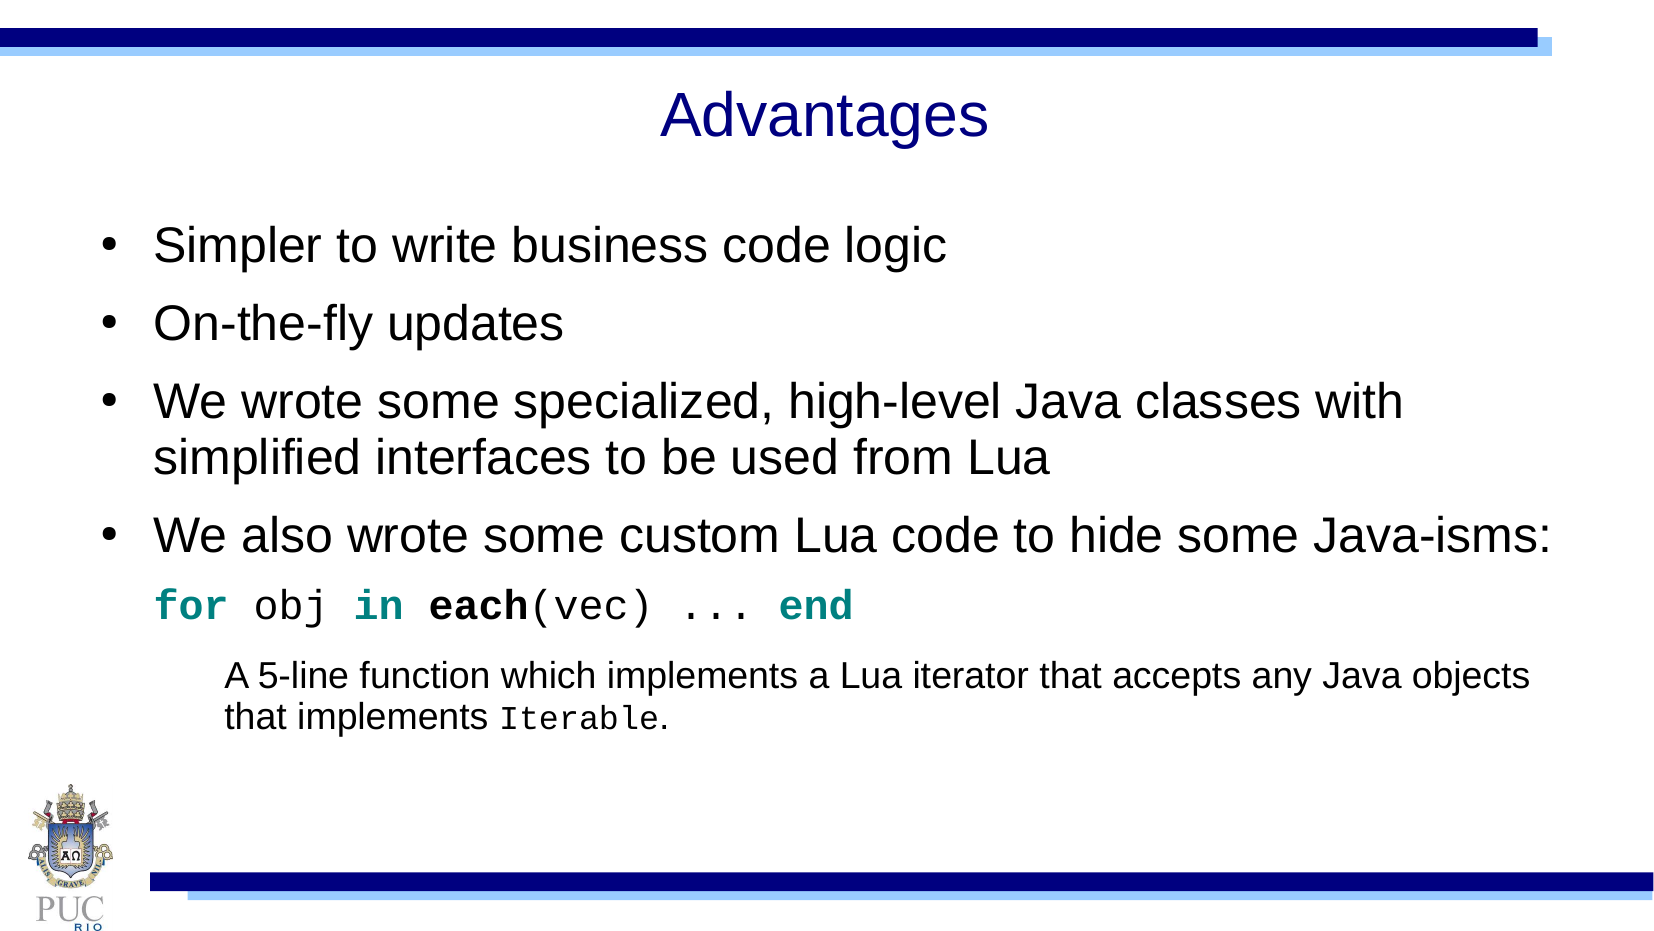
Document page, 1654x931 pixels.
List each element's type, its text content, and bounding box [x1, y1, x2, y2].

picture [28, 784, 113, 931]
list Simpler to write business code logic On-the-fly updates We wrote some specialized, high-level Java classes with simplified interfaces to be used from Lua We also wrote some custom Lua code to hide some Java-isms: for obj in each(vec) ... end A 5-line function which implements a Lua iterator that accepts any Java objects that implements Iterable. [82, 217, 1571, 751]
title Advantages [37, 37, 1613, 193]
